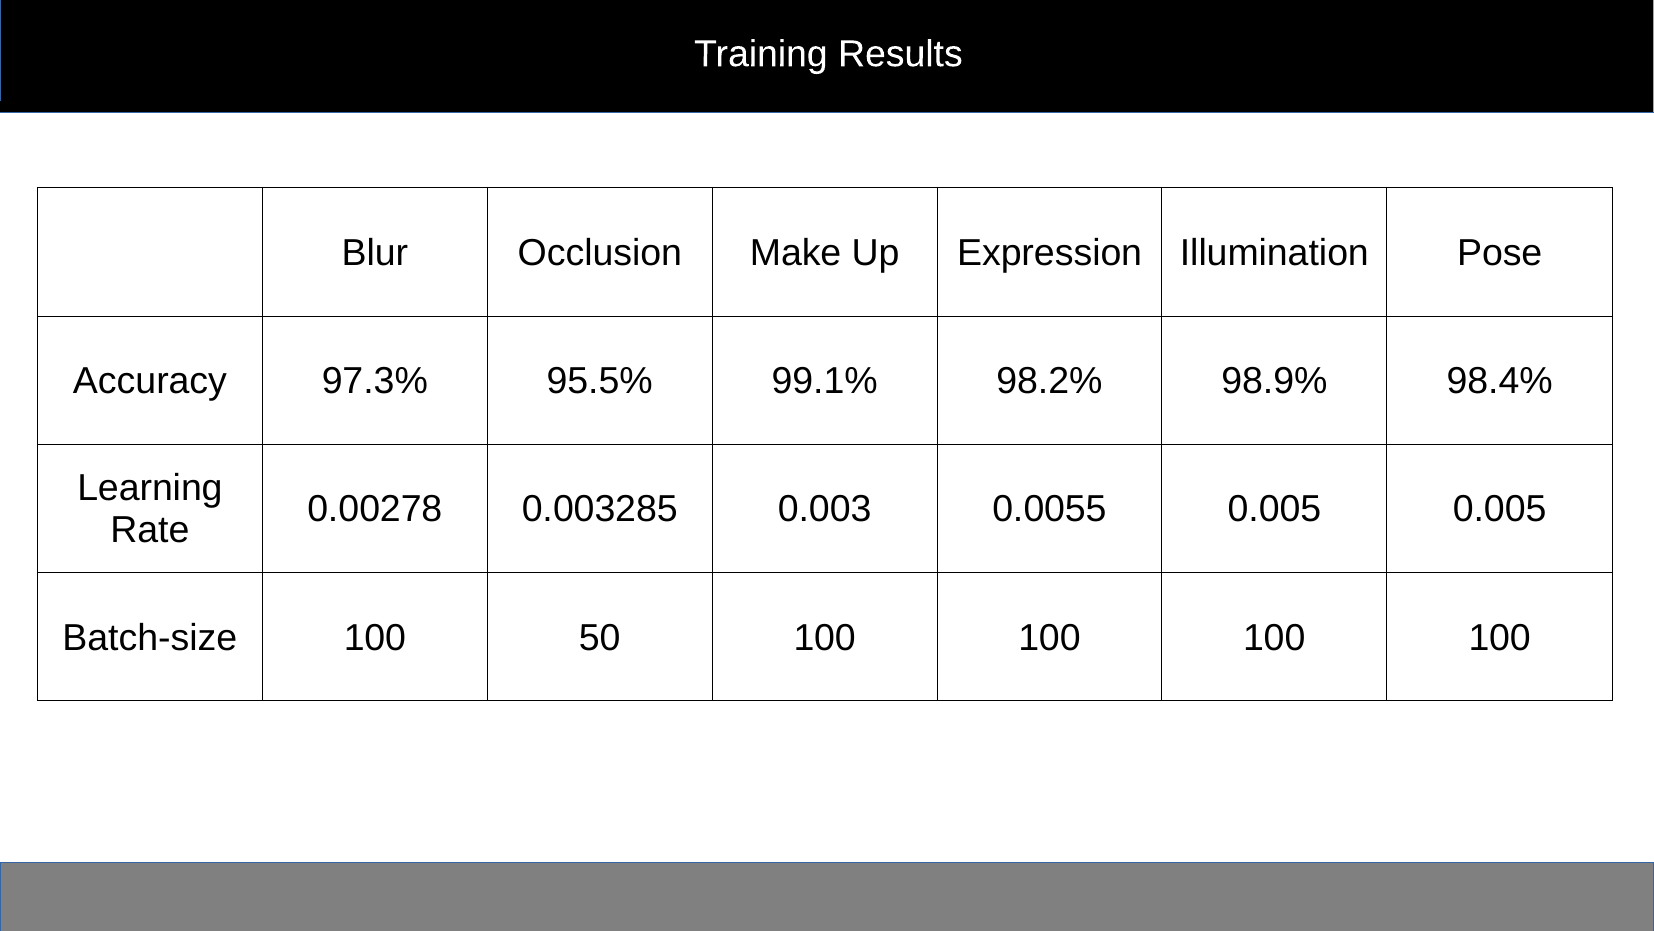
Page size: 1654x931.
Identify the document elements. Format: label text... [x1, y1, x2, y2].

table_cell 99.1% [713, 317, 937, 444]
table_cell 95.5% [488, 317, 712, 444]
table_cell Accuracy [38, 317, 262, 444]
text_box Training Results [0, 0, 1654, 113]
table_cell 0.005 [1387, 445, 1612, 572]
table_cell 0.0055 [938, 445, 1161, 572]
table_cell 100 [938, 573, 1161, 700]
table_header Make Up [713, 188, 937, 316]
table_header Expression [938, 188, 1161, 316]
table_cell 100 [1387, 573, 1612, 700]
table_cell 0.005 [1162, 445, 1386, 572]
table_cell 98.2% [938, 317, 1161, 444]
table_cell 100 [1162, 573, 1386, 700]
text_box [0, 862, 1654, 931]
table_cell 100 [713, 573, 937, 700]
table_cell 0.003 [713, 445, 937, 572]
table_cell 98.9% [1162, 317, 1386, 444]
table_cell 0.003285 [488, 445, 712, 572]
table_cell Batch-size [38, 573, 262, 700]
table_cell 0.00278 [263, 445, 487, 572]
table_header Pose [1387, 188, 1612, 316]
table_cell 50 [488, 573, 712, 700]
table_cell 97.3% [263, 317, 487, 444]
table_cell Learning Rate [38, 445, 262, 572]
table_header Blur [263, 188, 487, 316]
table_cell 100 [263, 573, 487, 700]
table_cell 98.4% [1387, 317, 1612, 444]
table_header [38, 188, 262, 316]
table_header Illumination [1162, 188, 1386, 316]
table_header Occlusion [488, 188, 712, 316]
